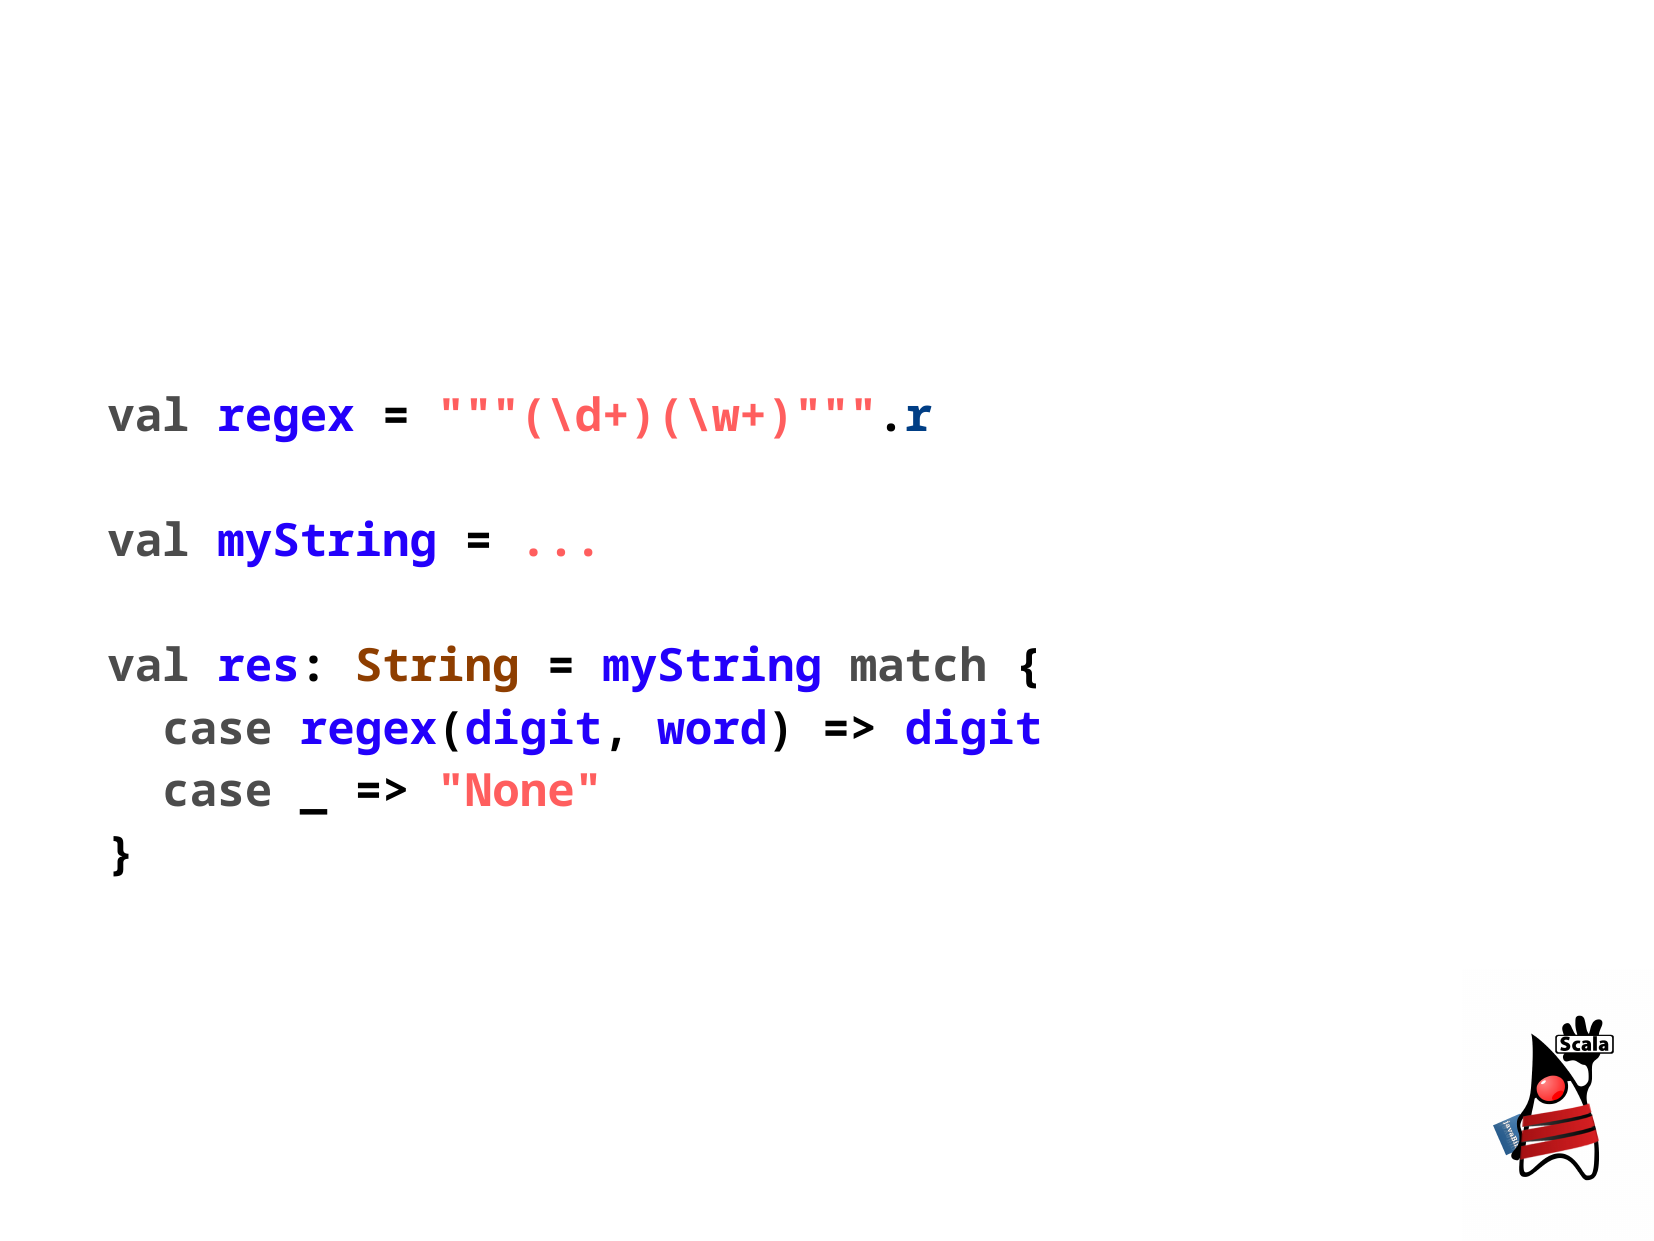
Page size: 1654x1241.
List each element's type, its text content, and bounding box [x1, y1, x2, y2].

text_box val regex = """(\d+)(\w+)""".r val myString = ... val res: String = myString match { case regex(digit, word) => digit case _ => "None" } [37, 375, 1613, 817]
picture [1462, 969, 1654, 1241]
